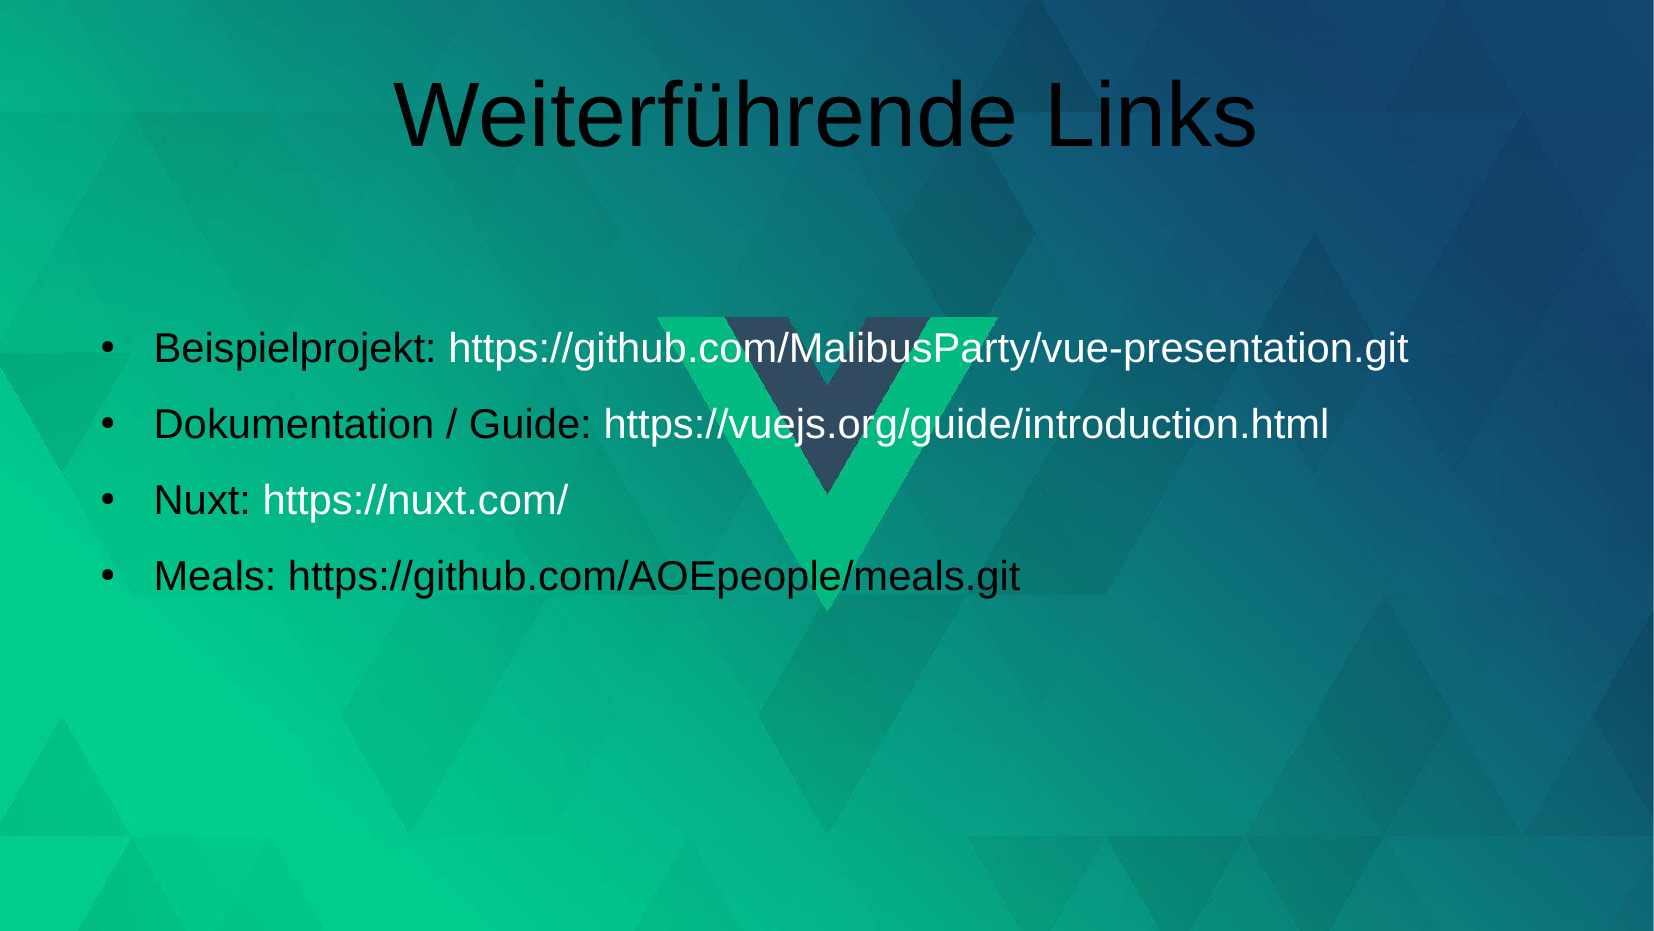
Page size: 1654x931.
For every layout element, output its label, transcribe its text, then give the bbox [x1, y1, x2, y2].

title Weiterführende Links [82, 37, 1571, 193]
list Beispielprojekt: https://github.com/MalibusParty/vue-presentation.git Dokumentation / Guide: https://vuejs.org/guide/introduction.html Nuxt: https://nuxt.com/ Meals: https://github.com/AOEpeople/meals.git [82, 324, 1571, 758]
picture [0, 0, 1654, 931]
